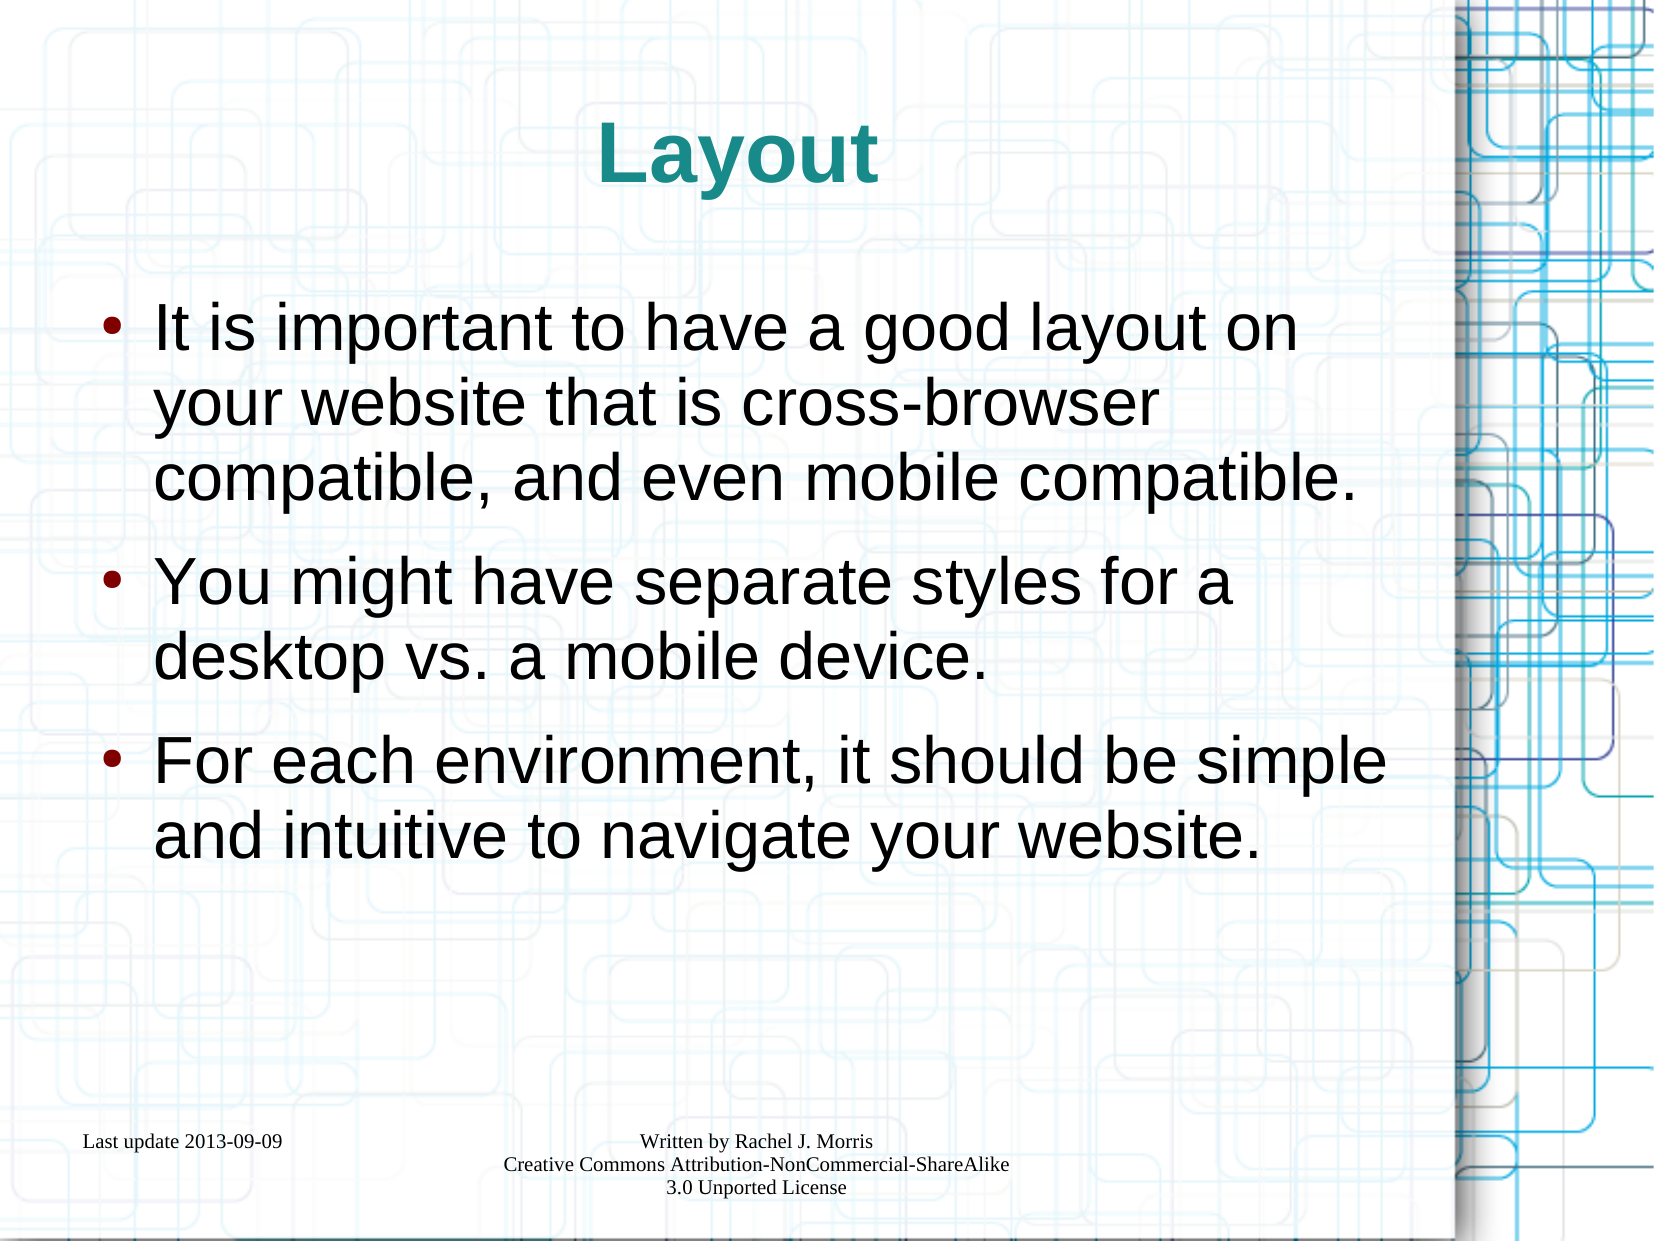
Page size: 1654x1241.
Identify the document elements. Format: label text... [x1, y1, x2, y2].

title Layout [59, 49, 1418, 257]
picture [0, 0, 1654, 1241]
list It is important to have a good layout on your website that is cross-browser compatible, and even mobile compatible. You might have separate styles for a desktop vs. a mobile device. For each environment, it should be simple and intuitive to navigate your website. [82, 290, 1418, 1010]
